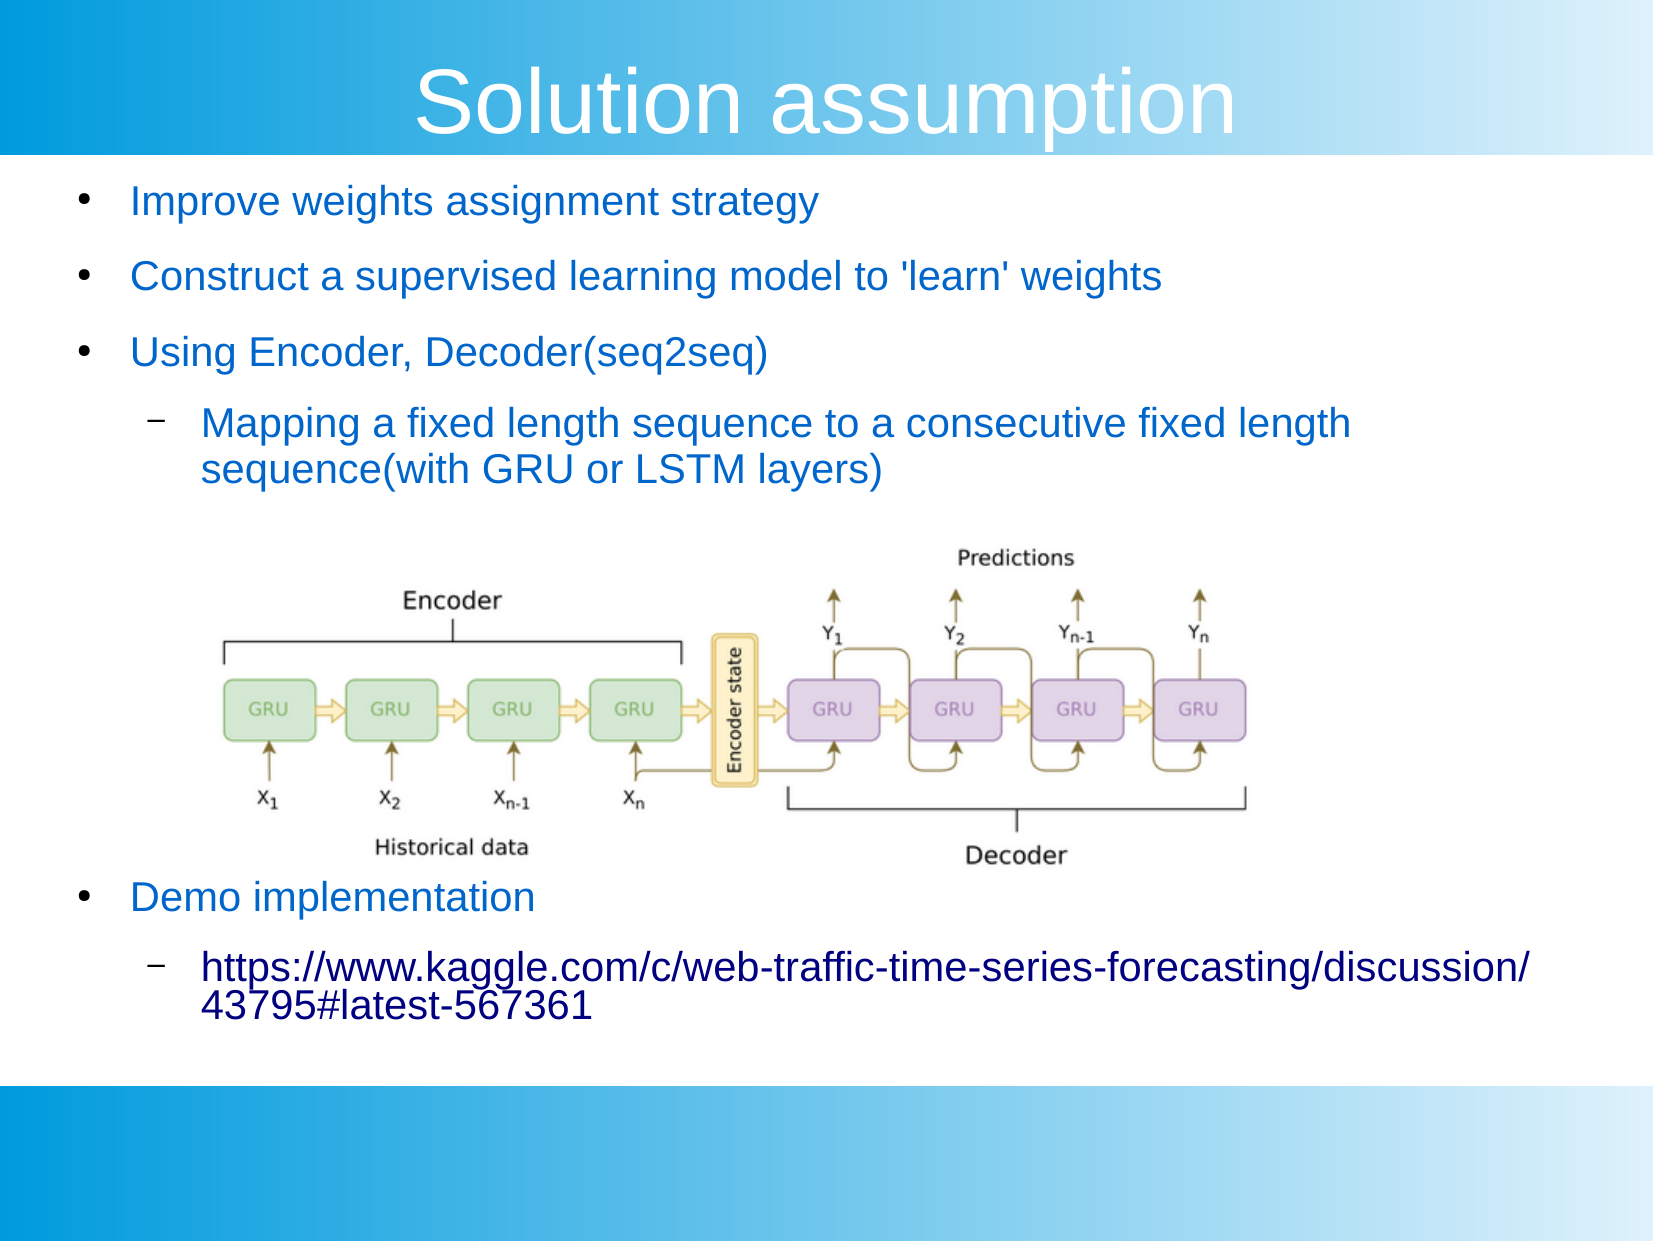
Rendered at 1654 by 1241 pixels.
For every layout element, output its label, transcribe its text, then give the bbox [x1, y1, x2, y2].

picture [177, 541, 1278, 874]
list Demo implementation https://www.kaggle.com/c/web-traffic-time-series-forecasting/discussion/43795#latest-567361 [59, 874, 1548, 1016]
title Solution assumption [82, 49, 1571, 155]
list Improve weights assignment strategy Construct a supervised learning model to 'learn' weights Using Encoder, Decoder(seq2seq) Mapping a fixed length sequence to a consecutive fixed length sequence(with GRU or LSTM layers) [59, 177, 1548, 579]
